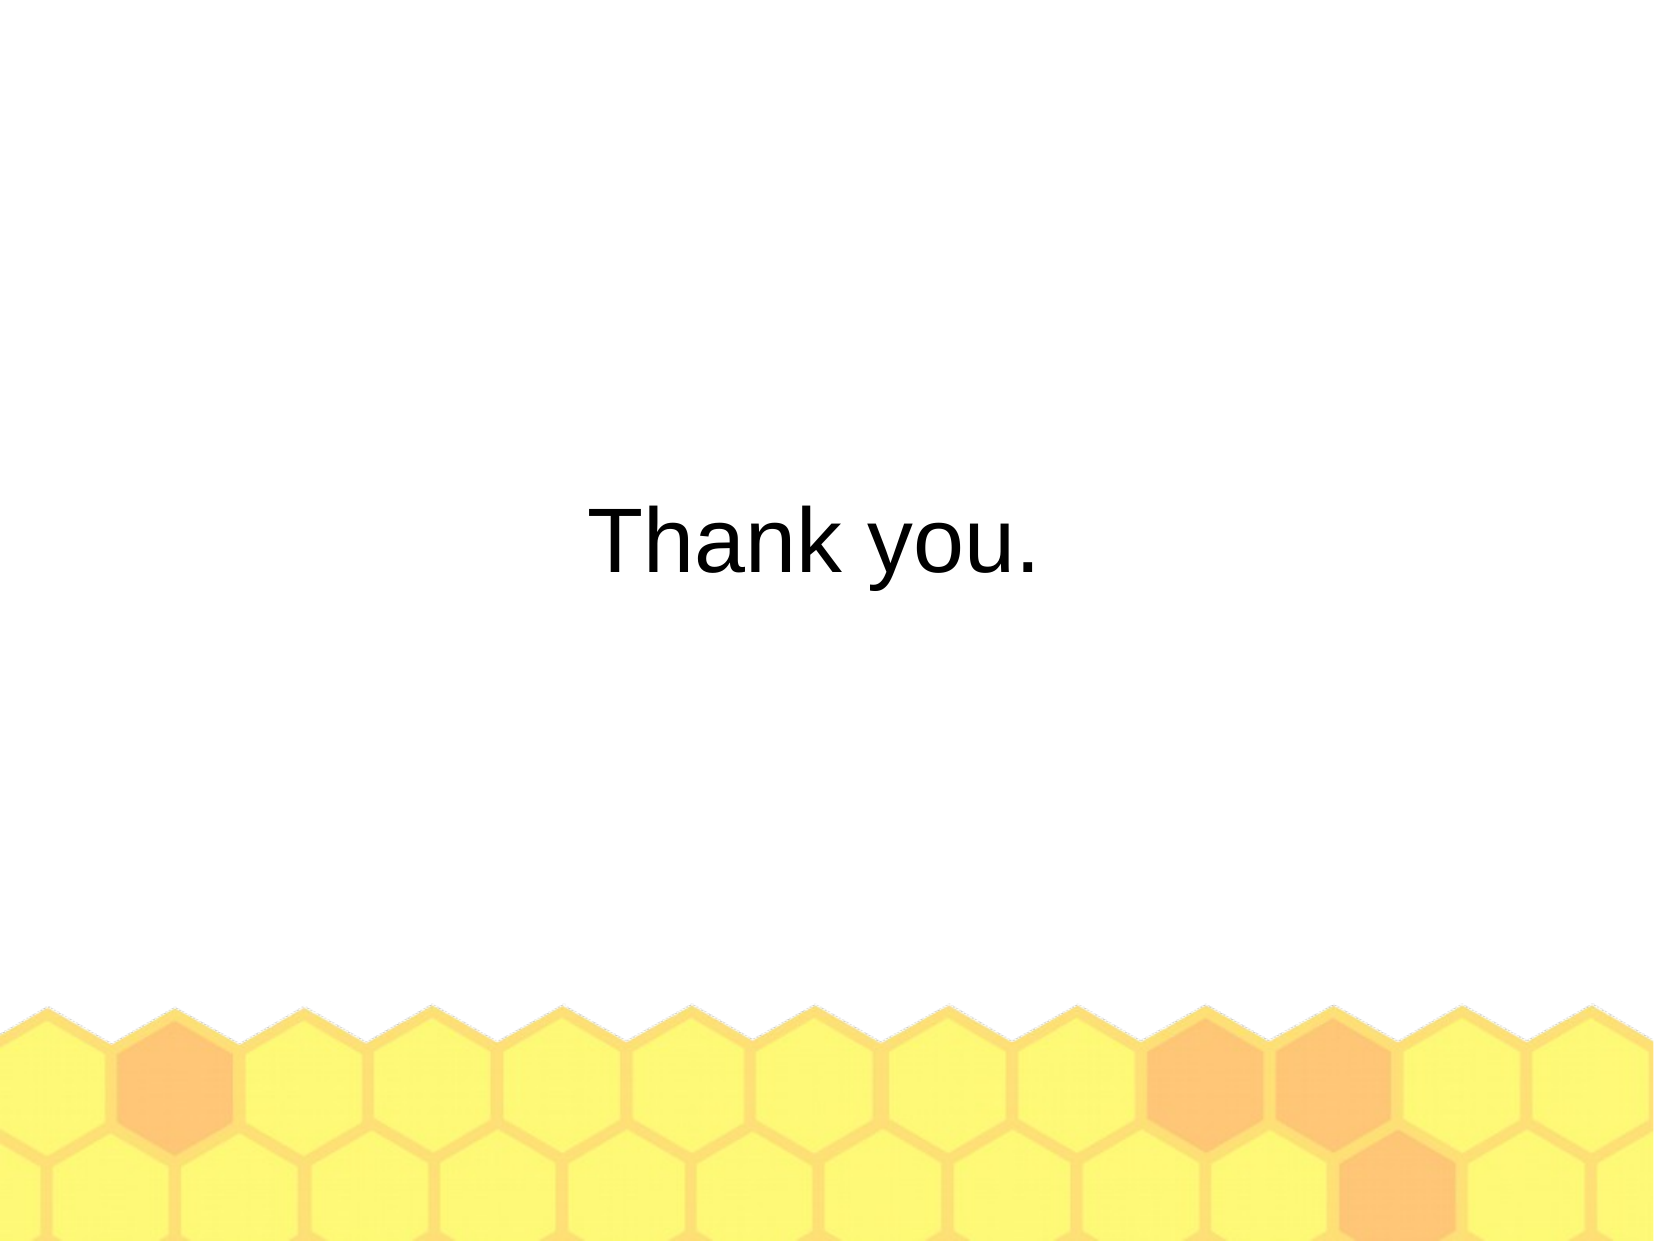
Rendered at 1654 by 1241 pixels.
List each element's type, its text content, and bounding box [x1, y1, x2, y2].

picture [0, 1001, 1654, 1241]
title Thank you. [70, 437, 1560, 645]
